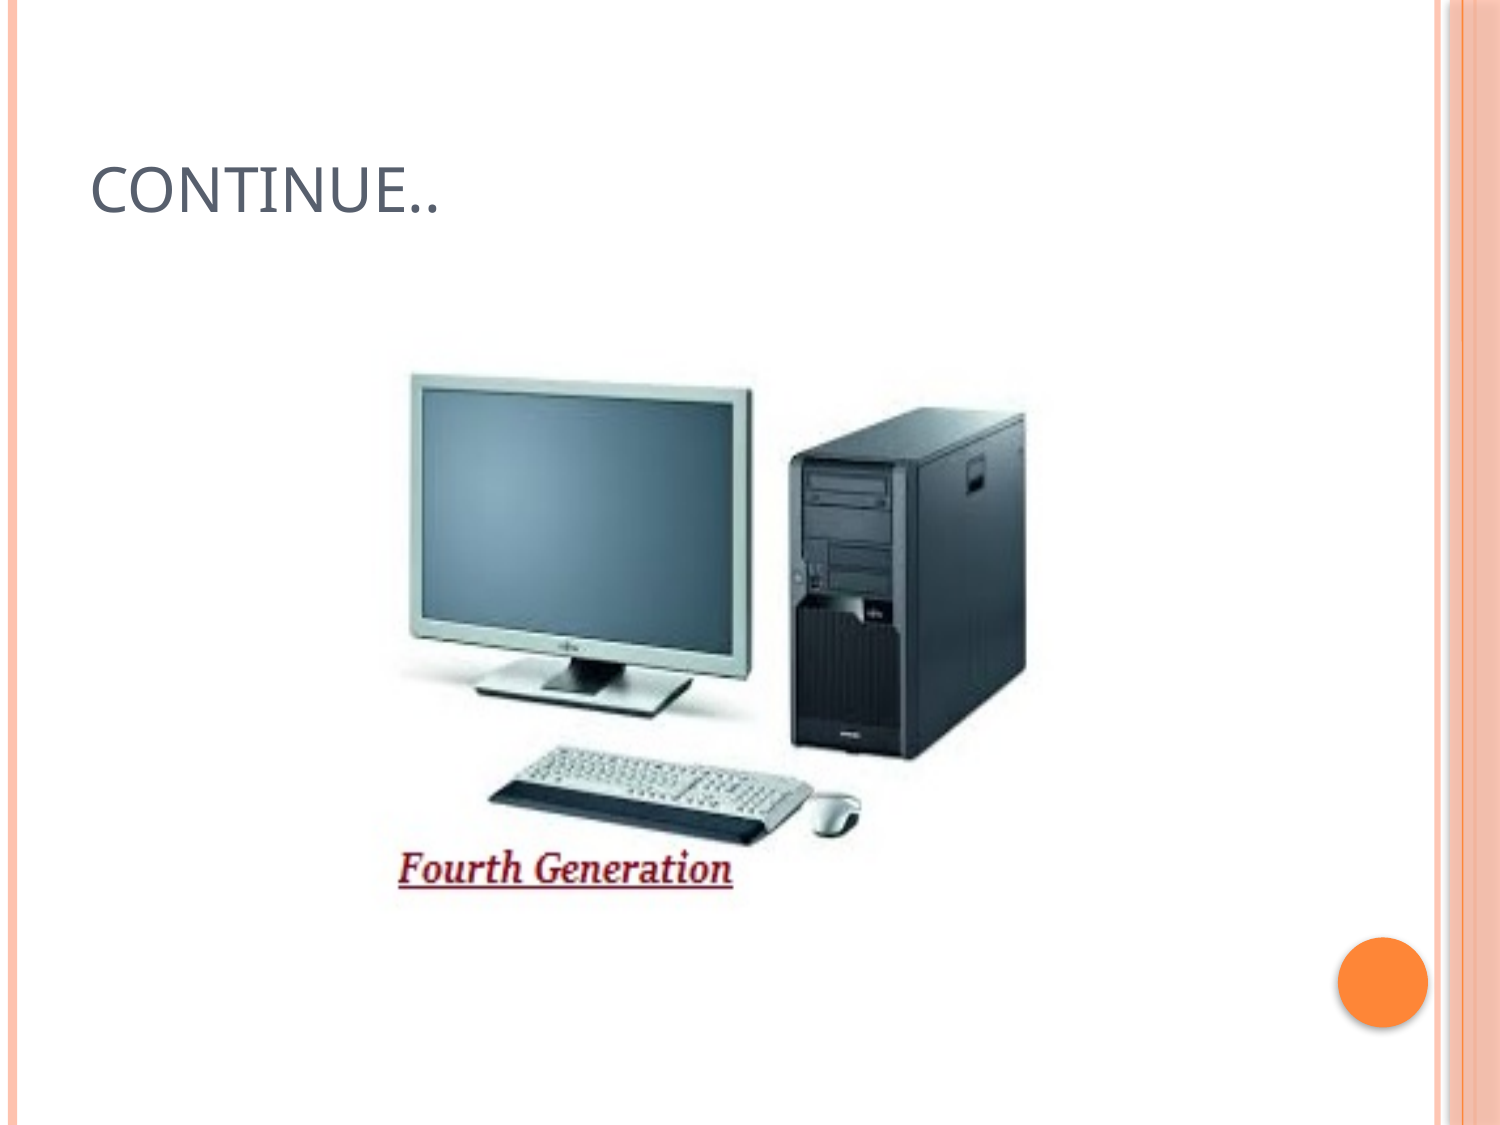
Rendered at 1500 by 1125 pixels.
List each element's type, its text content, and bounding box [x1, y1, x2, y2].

title Continue.. [75, 45, 1300, 233]
picture [237, 312, 1163, 950]
